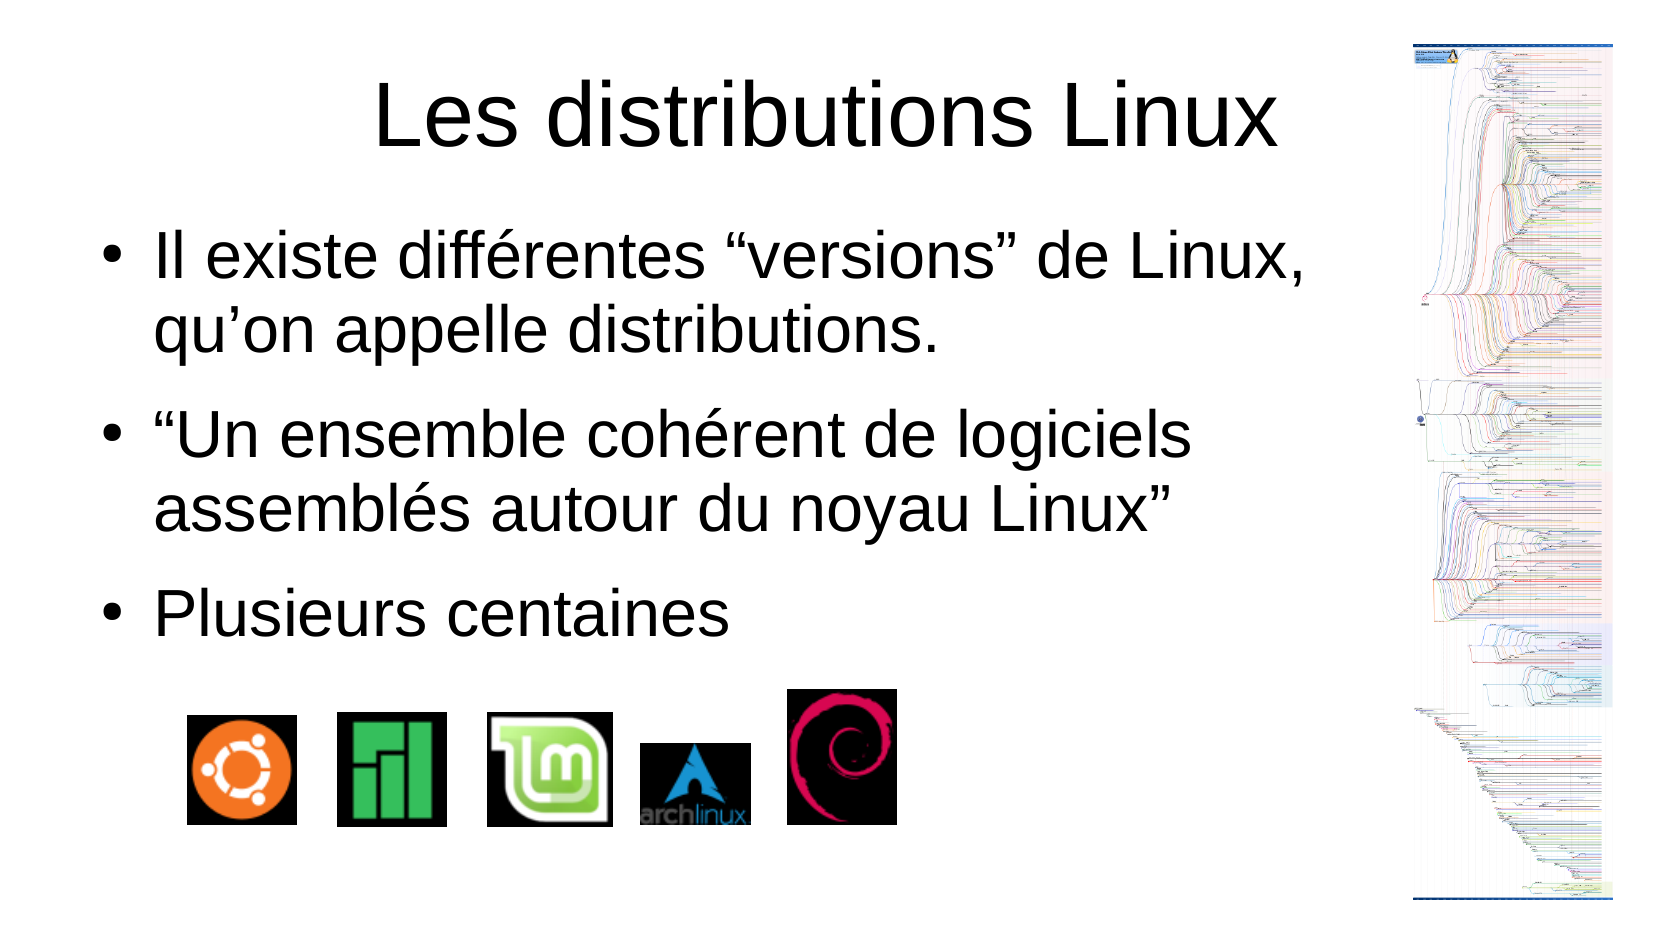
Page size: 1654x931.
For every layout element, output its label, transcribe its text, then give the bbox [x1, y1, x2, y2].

picture [337, 712, 447, 827]
picture [787, 689, 897, 826]
picture [1413, 44, 1613, 901]
picture [187, 715, 297, 826]
title Les distributions Linux [82, 37, 1571, 193]
picture [487, 712, 613, 827]
list Il existe différentes “versions” de Linux, qu’on appelle distributions. “Un ensemble cohérent de logiciels assemblés autour du noyau Linux” Plusieurs centaines [82, 217, 1413, 758]
picture [640, 743, 751, 826]
